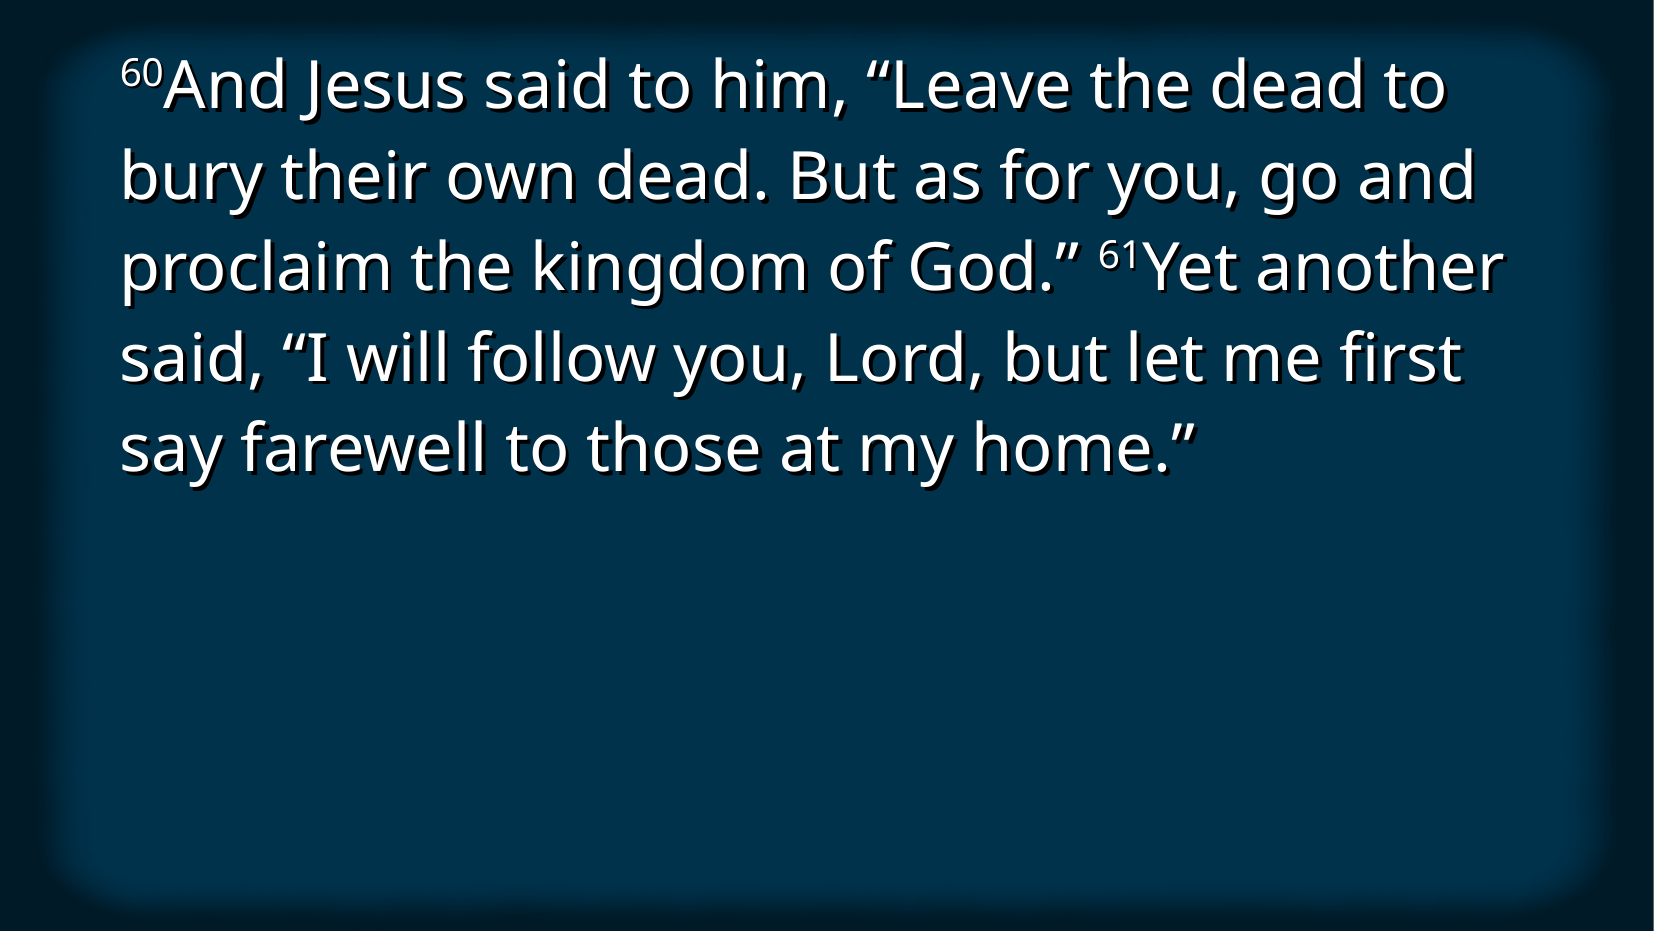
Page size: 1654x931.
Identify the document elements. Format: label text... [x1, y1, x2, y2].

text_box 60And Jesus said to him, “Leave the dead to bury their own dead. But as for you, go and proclaim the kingdom of God.” 61Yet another said, “I will follow you, Lord, but let me first say farewell to those at my home.” [105, 30, 1561, 489]
picture [0, 0, 1654, 931]
